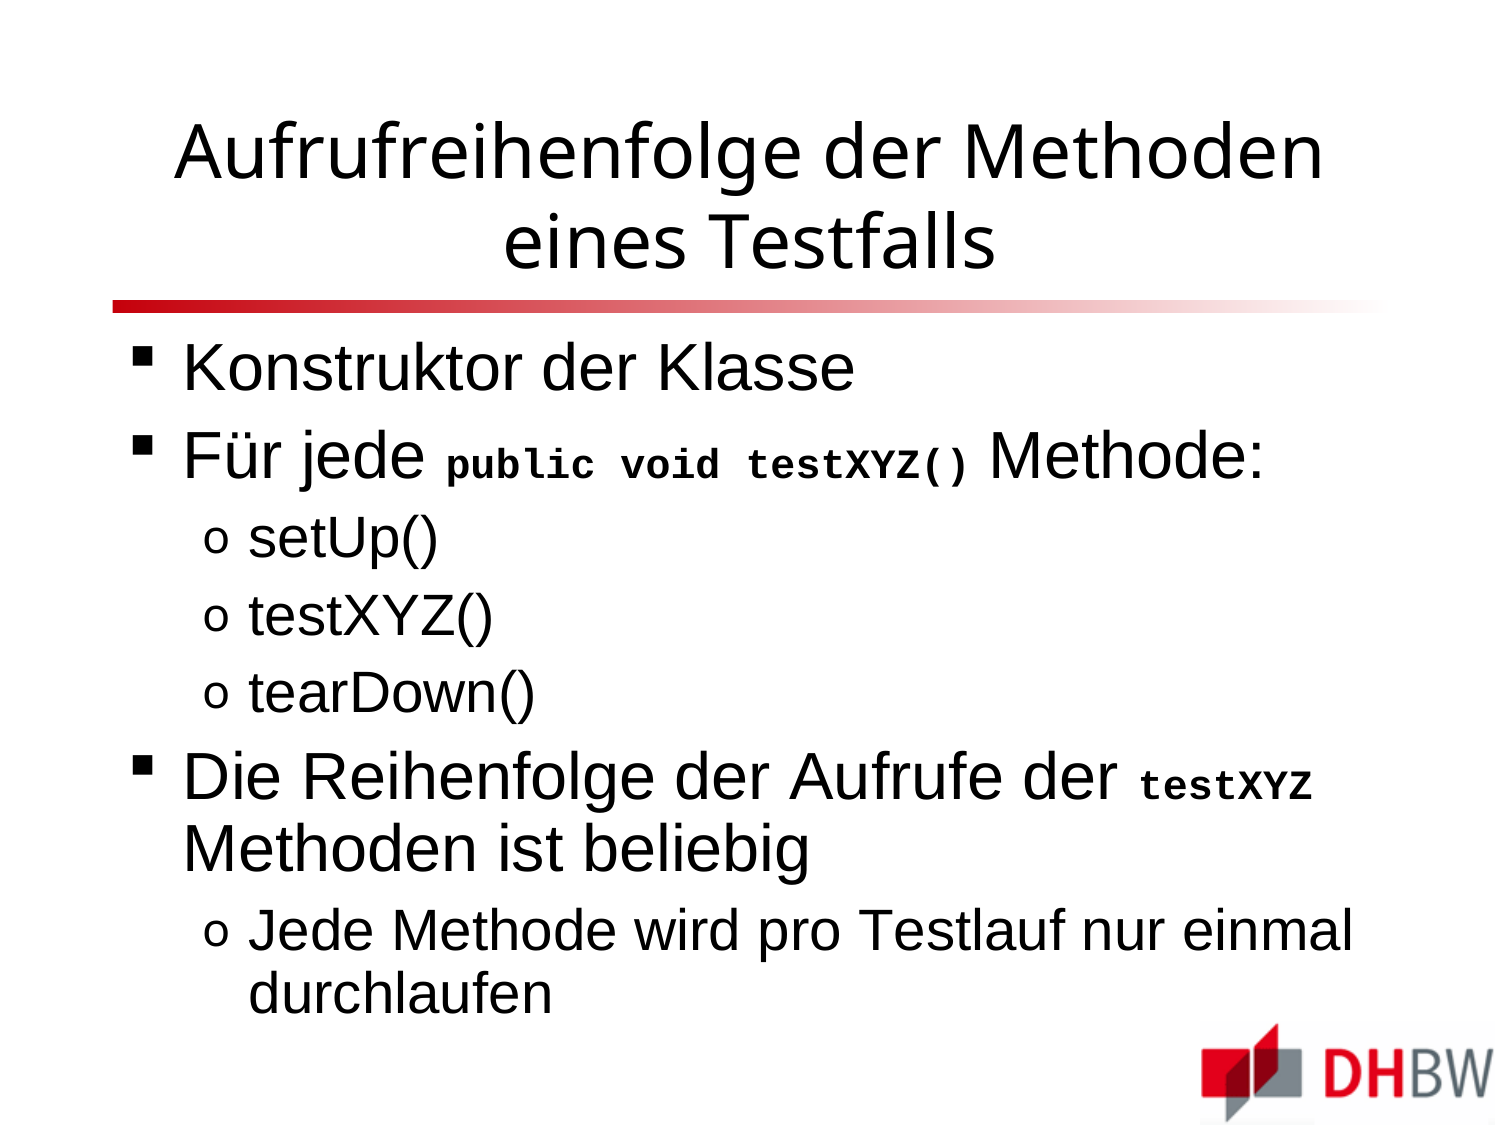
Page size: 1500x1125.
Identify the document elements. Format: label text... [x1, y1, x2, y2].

picture [1200, 1021, 1495, 1125]
list Konstruktor der Klasse Für jede public void testXYZ() Methode: setUp() testXYZ() tearDown() Die Reihenfolge der Aufrufe der testXYZ Methoden ist beliebig Jede Methode wird pro Testlauf nur einmal durchlaufen [112, 324, 1388, 1051]
title Aufrufreihenfolge der Methoden eines Testfalls [112, 76, 1388, 312]
